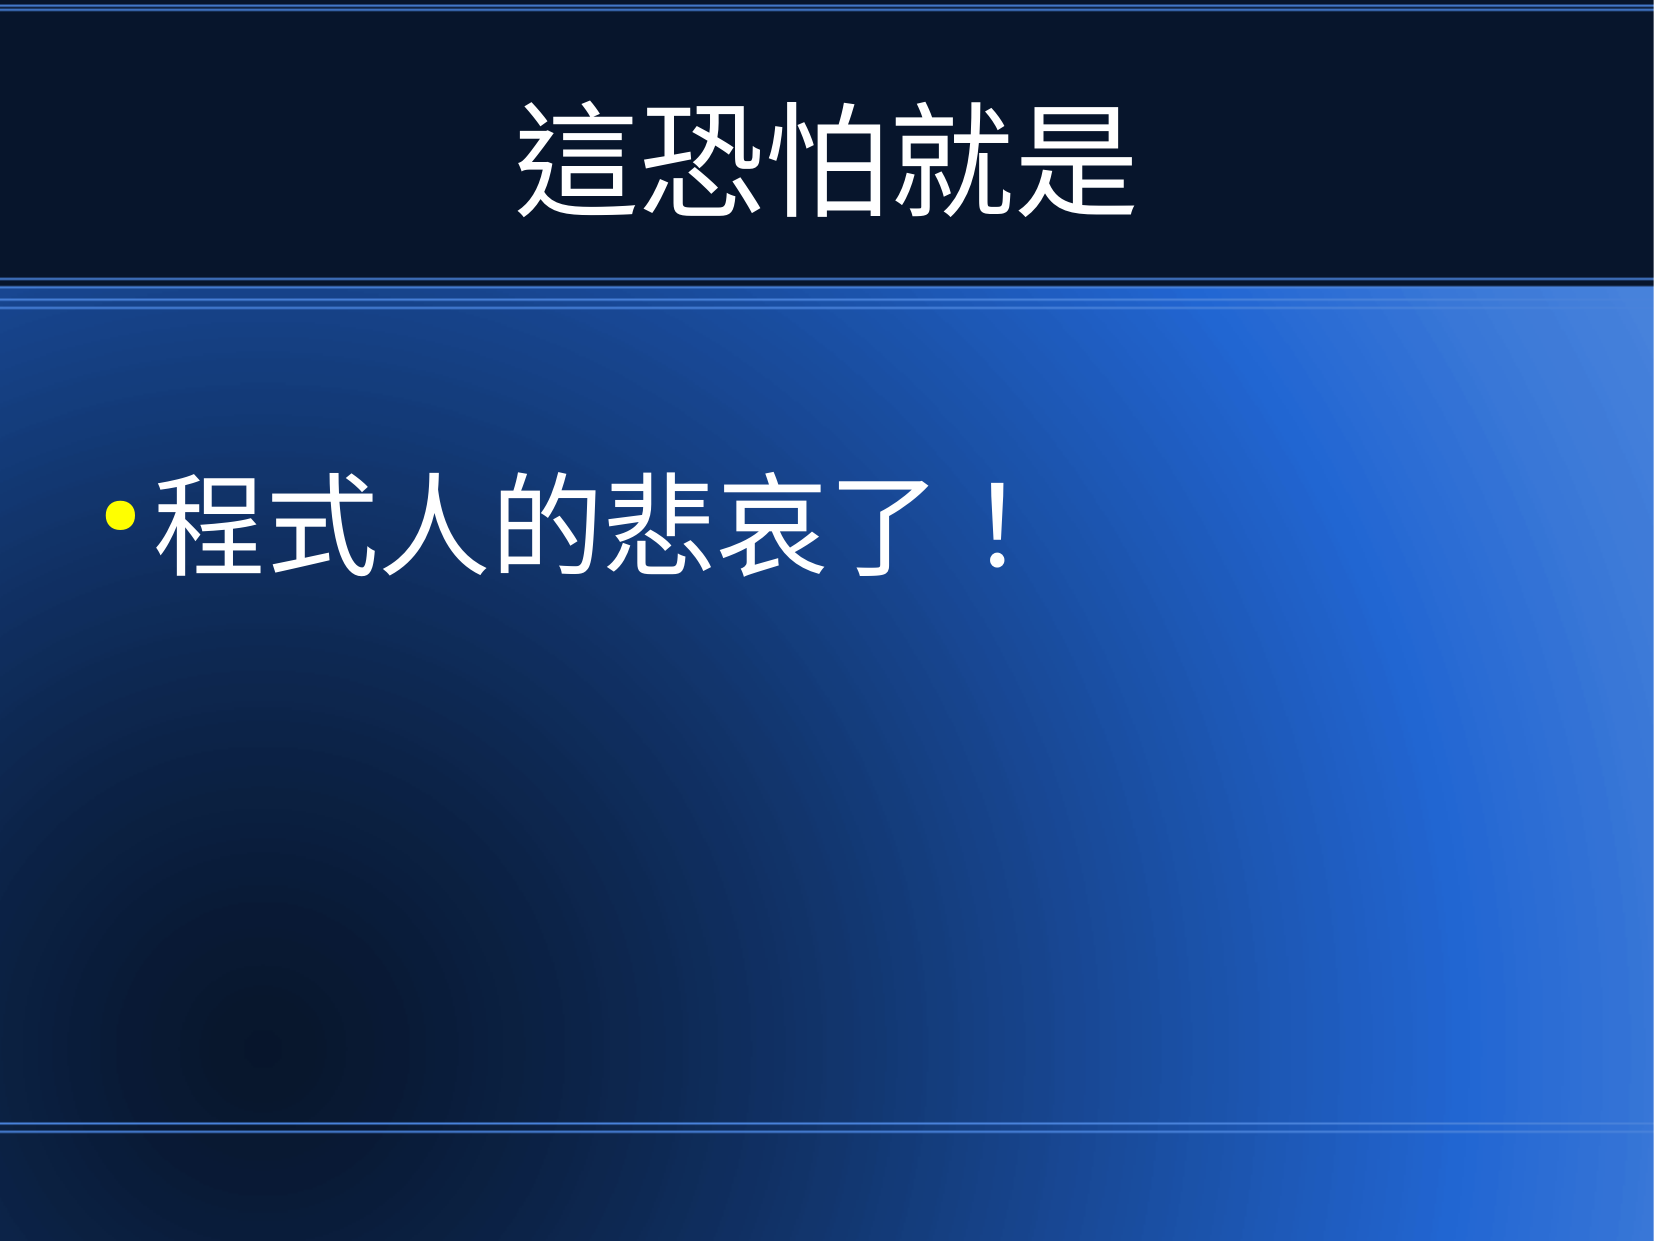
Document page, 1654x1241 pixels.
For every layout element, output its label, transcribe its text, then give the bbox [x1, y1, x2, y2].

title 這恐怕就是 [82, 49, 1571, 257]
picture [0, 0, 1654, 1241]
list 程式人的悲哀了！ [82, 355, 1571, 1241]
